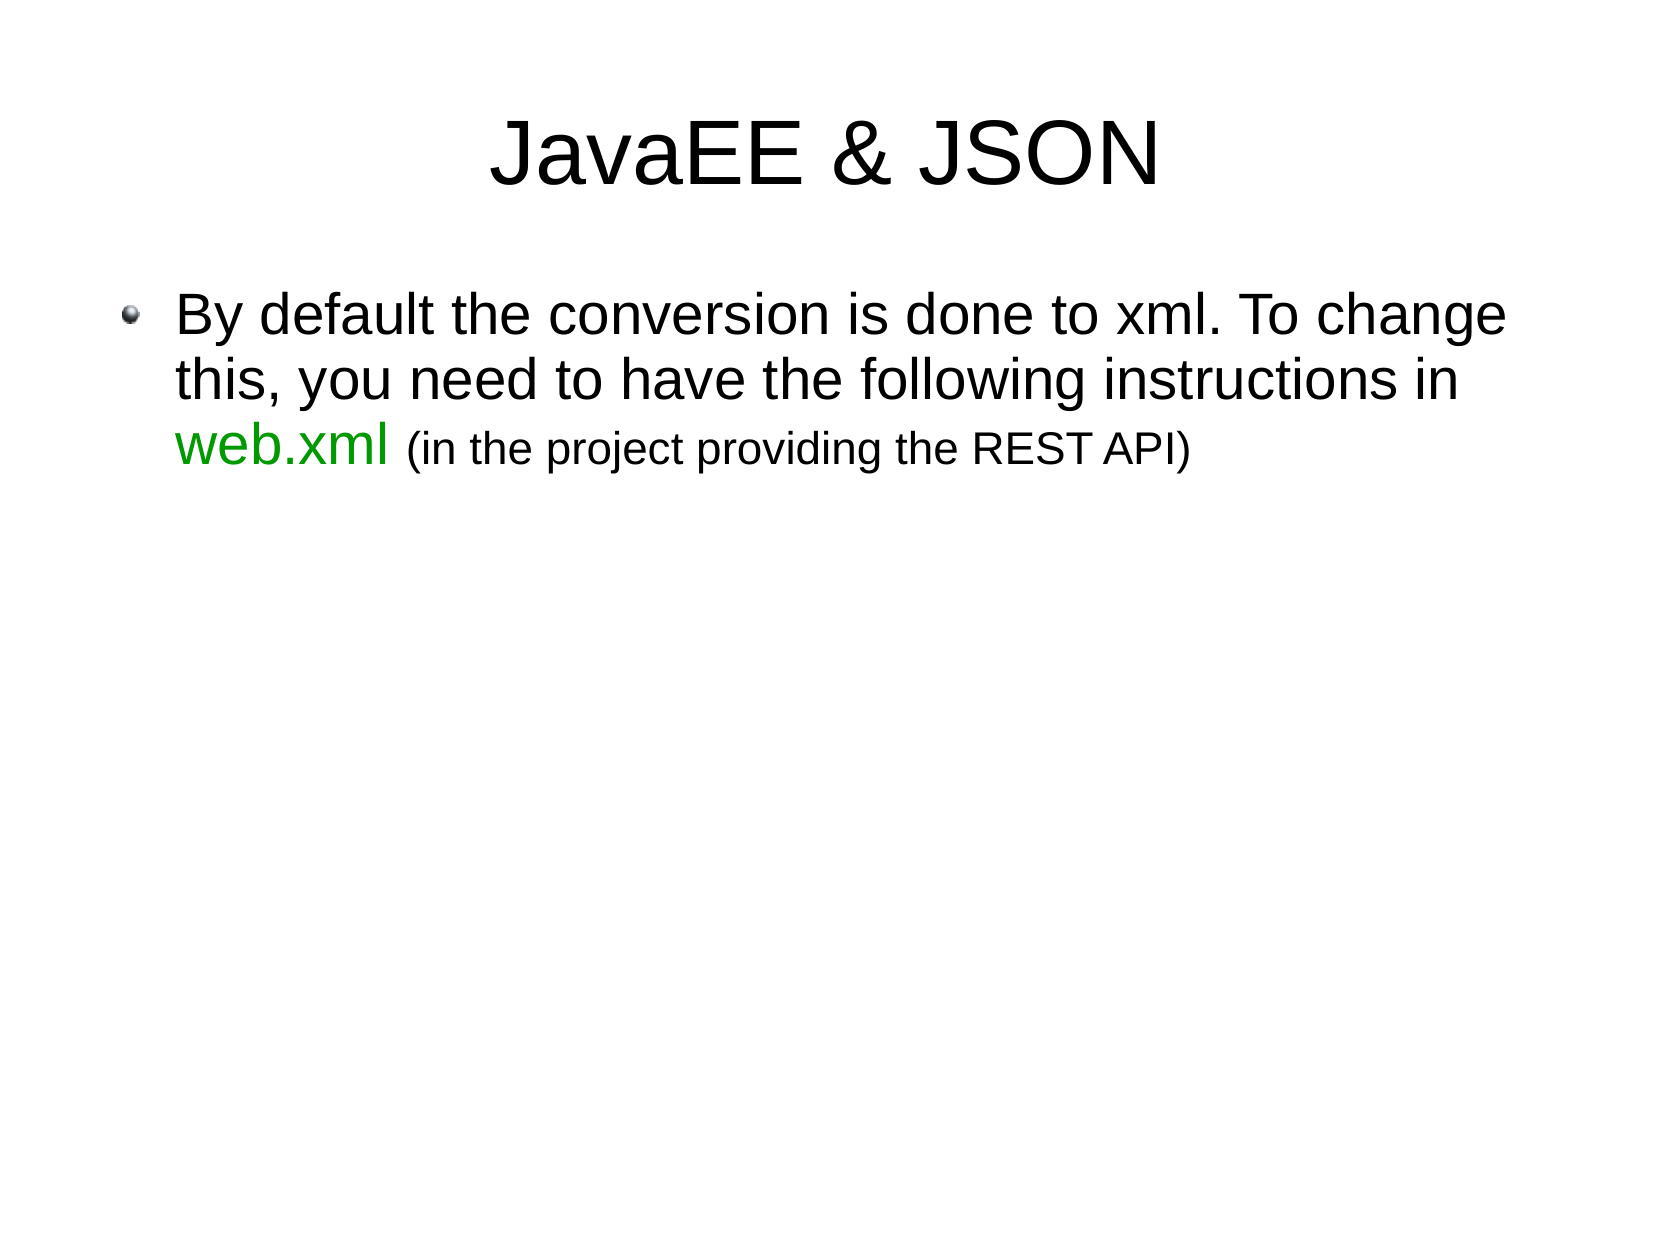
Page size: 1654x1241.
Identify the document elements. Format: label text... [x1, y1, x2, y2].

title JavaEE & JSON [82, 49, 1571, 257]
list By default the conversion is done to xml. To change this, you need to have the following instructions in web.xml (in the project providing the REST API) [33, 282, 1522, 1002]
